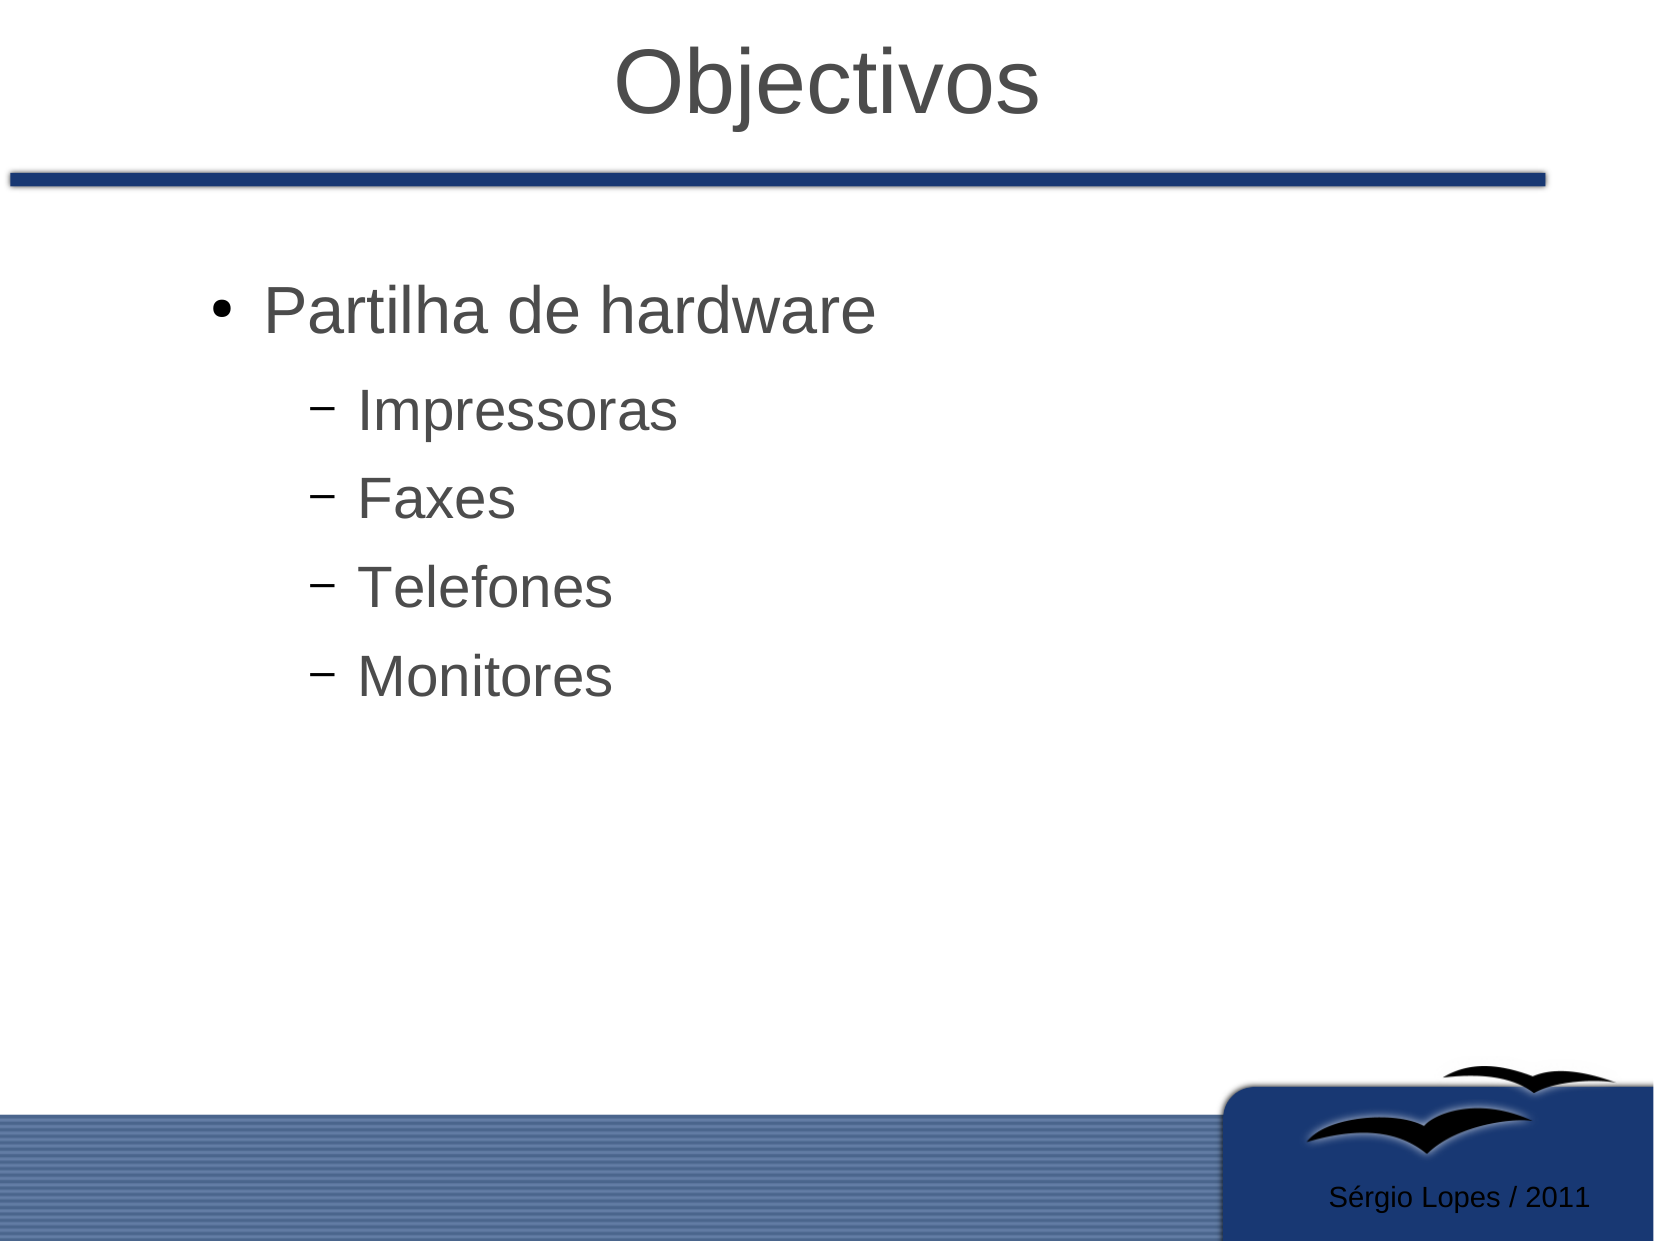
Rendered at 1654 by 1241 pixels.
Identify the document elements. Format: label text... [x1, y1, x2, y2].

title Objectivos [121, 0, 1534, 164]
picture [0, 0, 1654, 1241]
list Partilha de hardware Impressoras Faxes Telefones Monitores [121, 273, 1534, 1056]
text_box Sérgio Lopes / 2011 [1328, 1181, 1588, 1214]
